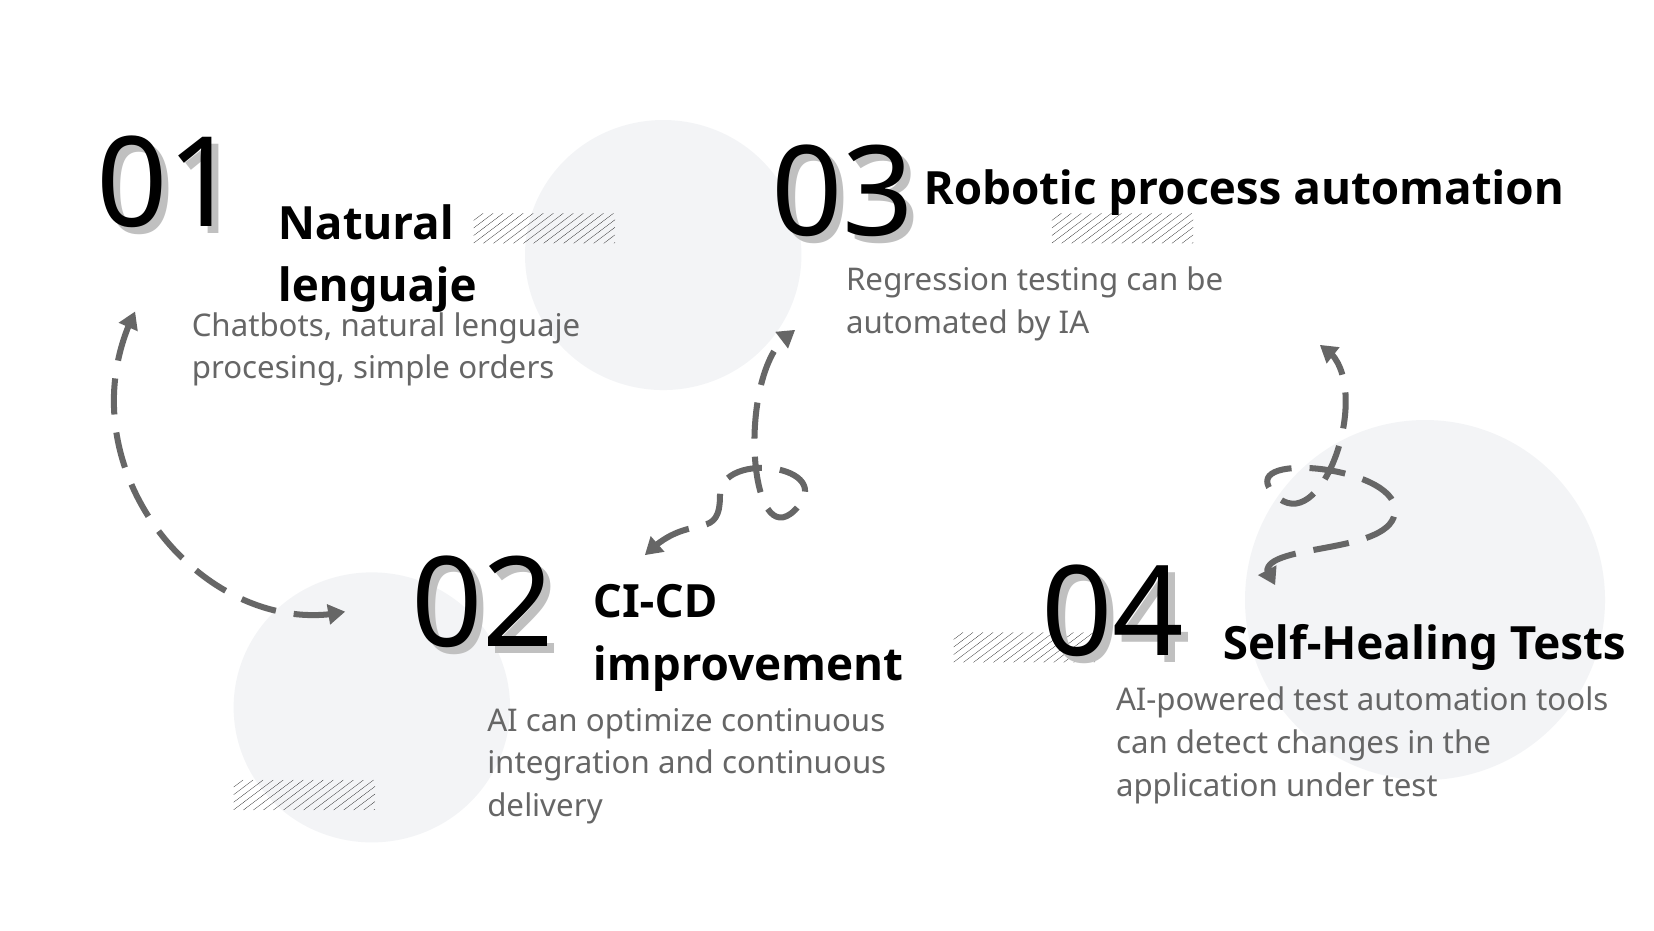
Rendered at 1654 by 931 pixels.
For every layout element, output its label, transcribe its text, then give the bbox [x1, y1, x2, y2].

text_box AI can optimize continuous integration and continuous delivery [472, 690, 998, 877]
text_box Self-Healing Tests [1208, 602, 1654, 806]
text_box 03 [756, 94, 937, 281]
text_box Regression testing can be automated by IA [831, 281, 1357, 436]
text_box Natural lenguaje [263, 182, 519, 323]
text_box Chatbots, natural lenguaje procesing, simple orders [177, 295, 703, 482]
text_box 04 [1026, 514, 1207, 701]
text_box 01 [81, 85, 262, 271]
text_box CI-CD improvement [578, 561, 975, 764]
text_box Robotic process automation [908, 148, 1595, 414]
text_box AI-powered test automation tools can detect changes in the application under test [1101, 670, 1627, 856]
text_box 02 [396, 505, 577, 691]
